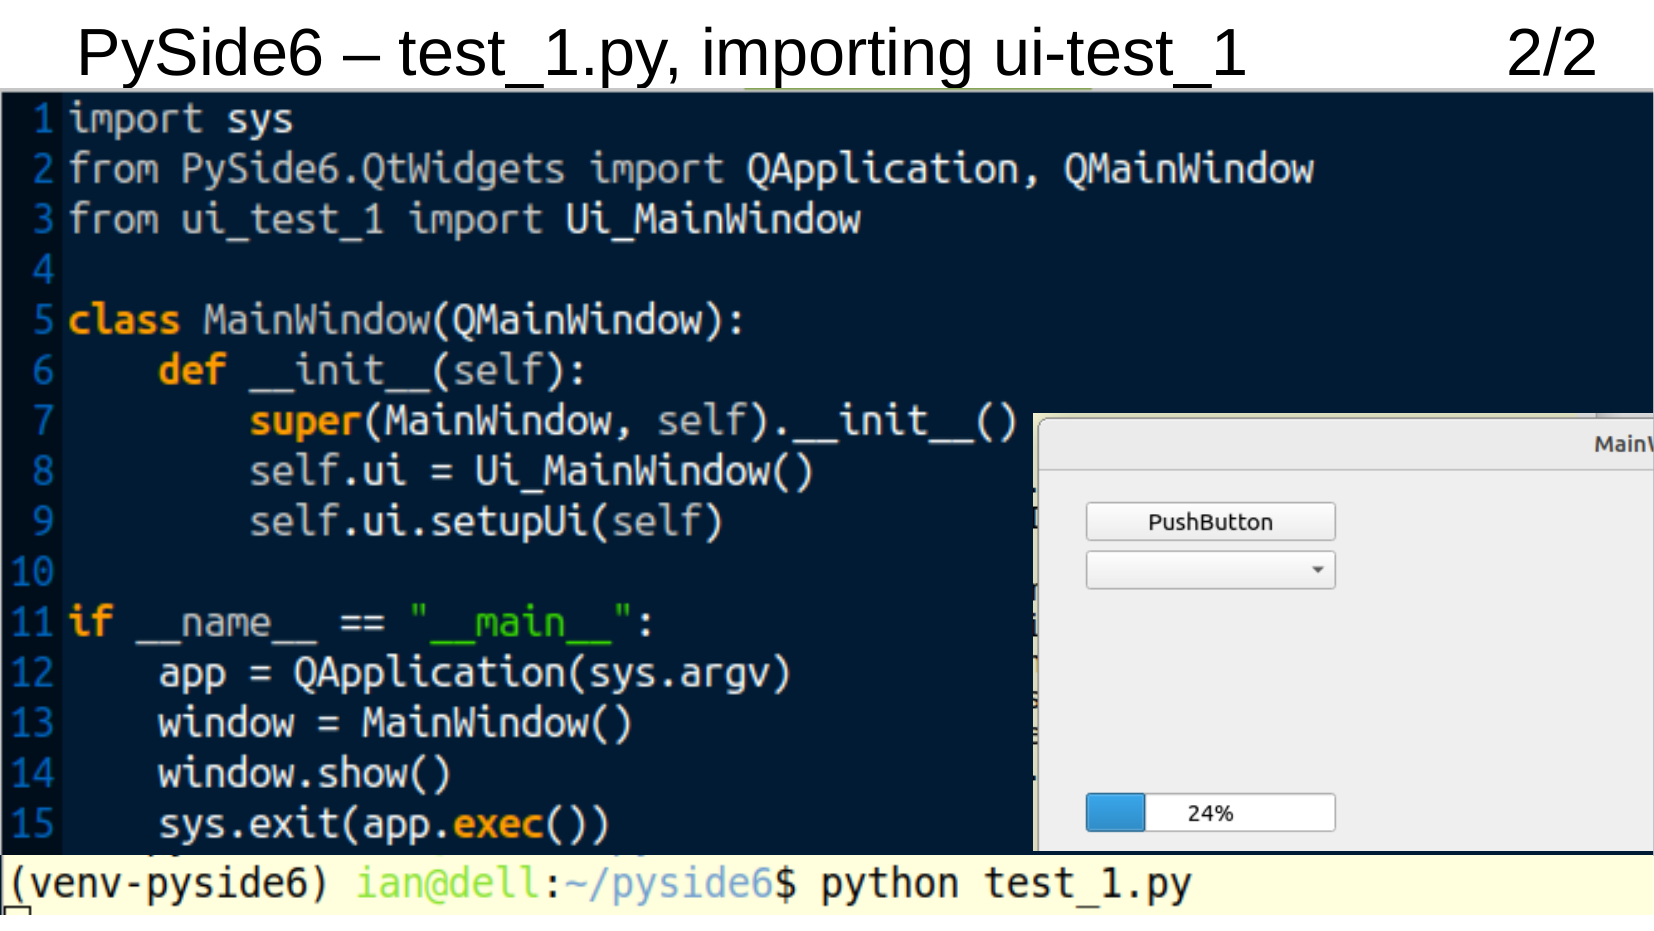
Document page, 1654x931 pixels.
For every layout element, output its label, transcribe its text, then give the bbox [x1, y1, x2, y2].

picture [0, 88, 1654, 915]
subtitle PySide6 – test_1.py, importing ui-test_1 2/2 [76, 14, 1625, 88]
